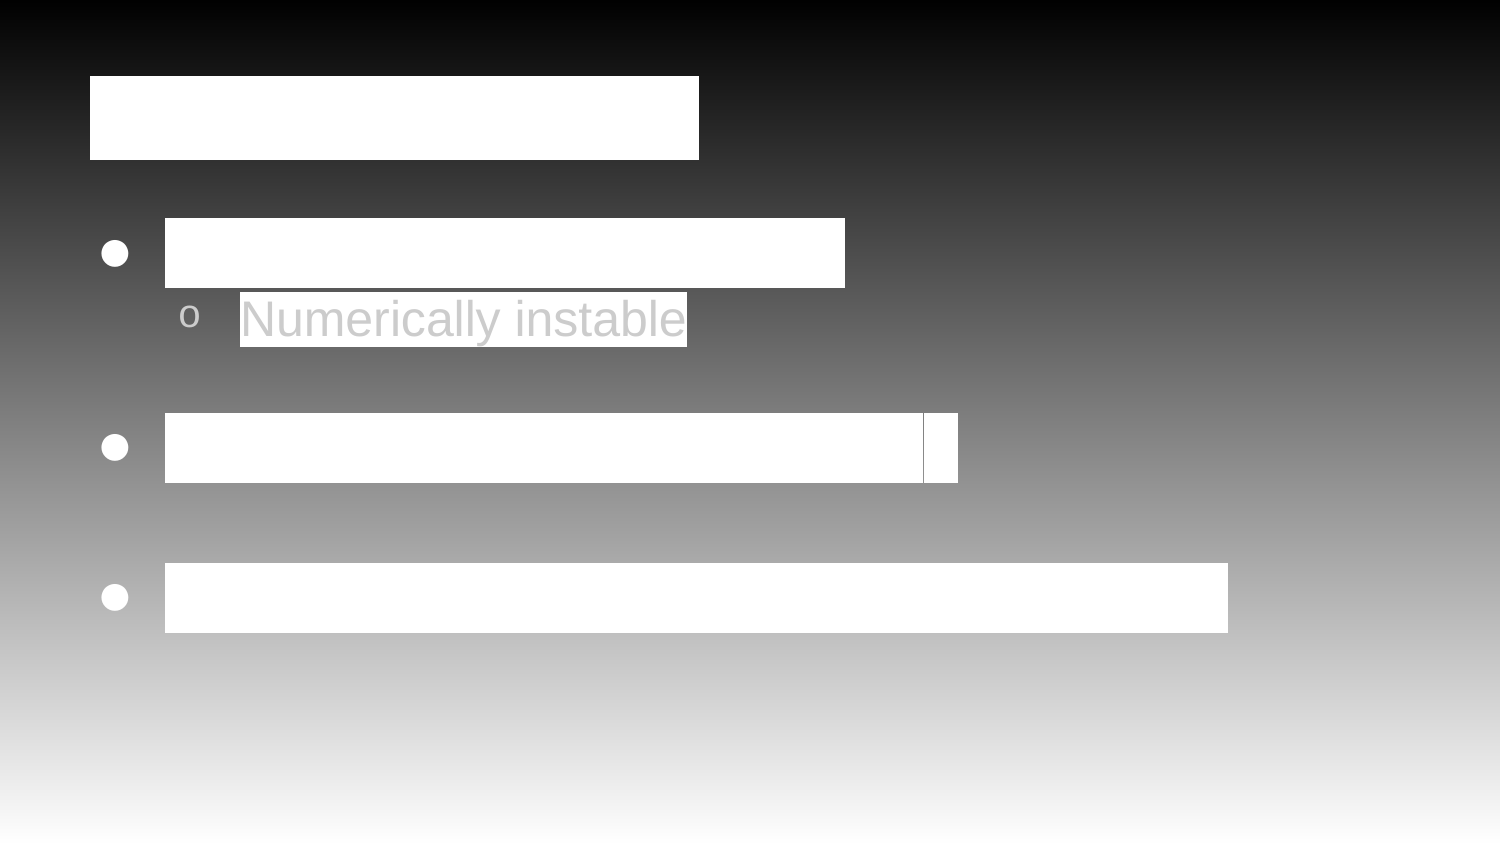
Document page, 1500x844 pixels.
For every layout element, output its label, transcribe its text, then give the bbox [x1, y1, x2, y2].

title Very (very) stiff ? [75, 33, 1425, 175]
list Stiffness matrix K → +∞ Numerically instable Compliance : C = inv(K) → 0 Formulate dynamics using compliance [75, 196, 1425, 808]
